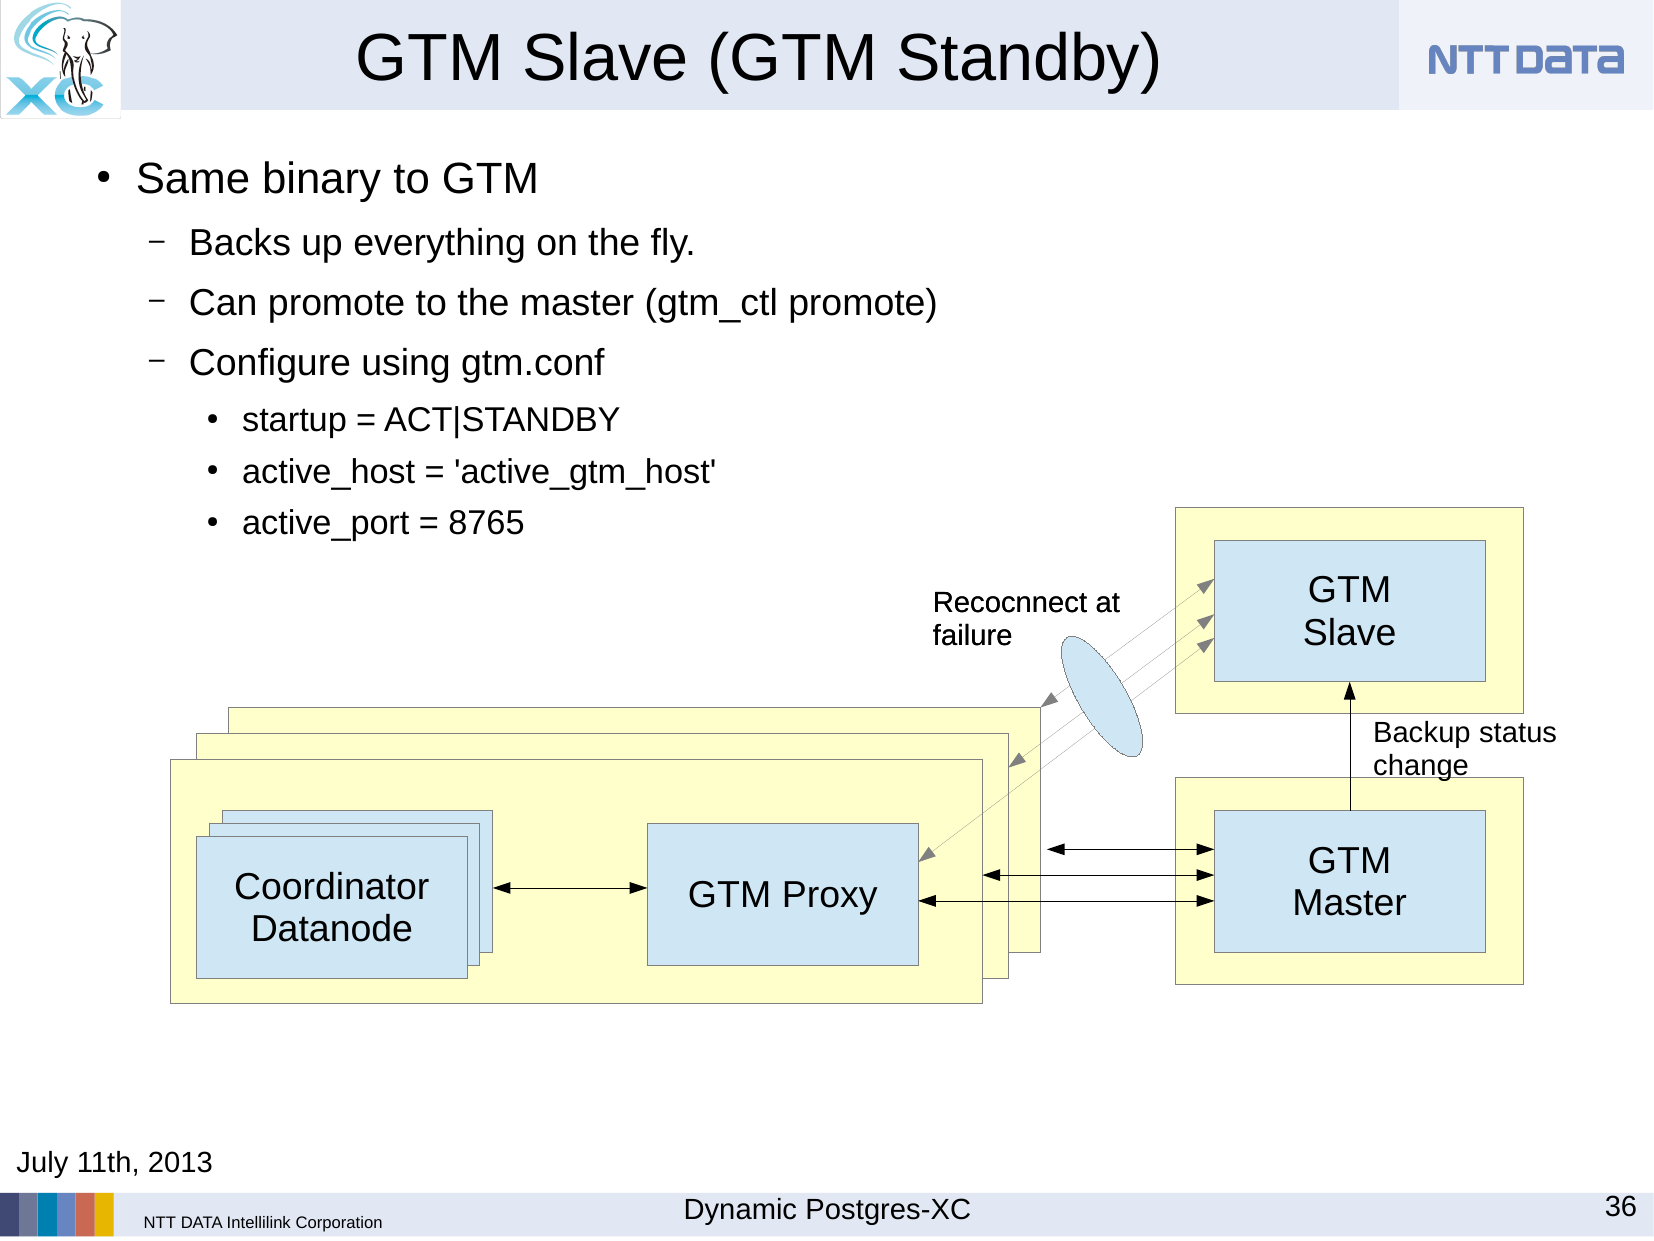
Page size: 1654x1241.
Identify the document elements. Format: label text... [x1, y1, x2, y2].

text_box [1175, 850, 1214, 875]
title GTM Slave (GTM Standby) [120, 3, 1399, 110]
text_box [170, 707, 1041, 1004]
text_box [1175, 777, 1524, 985]
picture [1429, 45, 1624, 74]
text_box [1175, 876, 1214, 901]
text_box [1175, 617, 1214, 666]
text_box [919, 771, 1041, 901]
picture [0, 0, 121, 119]
list Same binary to GTM Backs up everything on the fly. Can promote to the master (gtm_ctl promote) Configure using gtm.conf startup = ACT|STANDBY active_host = 'active_gtm_host' active_port = 8765 [82, 153, 1571, 544]
text_box GTM Slave [1214, 540, 1486, 682]
text_box GTM Master [1214, 810, 1486, 953]
text_box GTM Proxy [647, 823, 919, 966]
text_box [1175, 777, 1350, 849]
text_box [1351, 544, 1524, 714]
text_box [1062, 660, 1143, 757]
text_box Backup status change [1358, 708, 1595, 790]
text_box [1175, 640, 1350, 714]
text_box Coordinator Datanode [196, 836, 468, 979]
text_box [1175, 544, 1214, 607]
text_box [1175, 581, 1214, 642]
text_box Recocnnect at failure [918, 578, 1155, 660]
